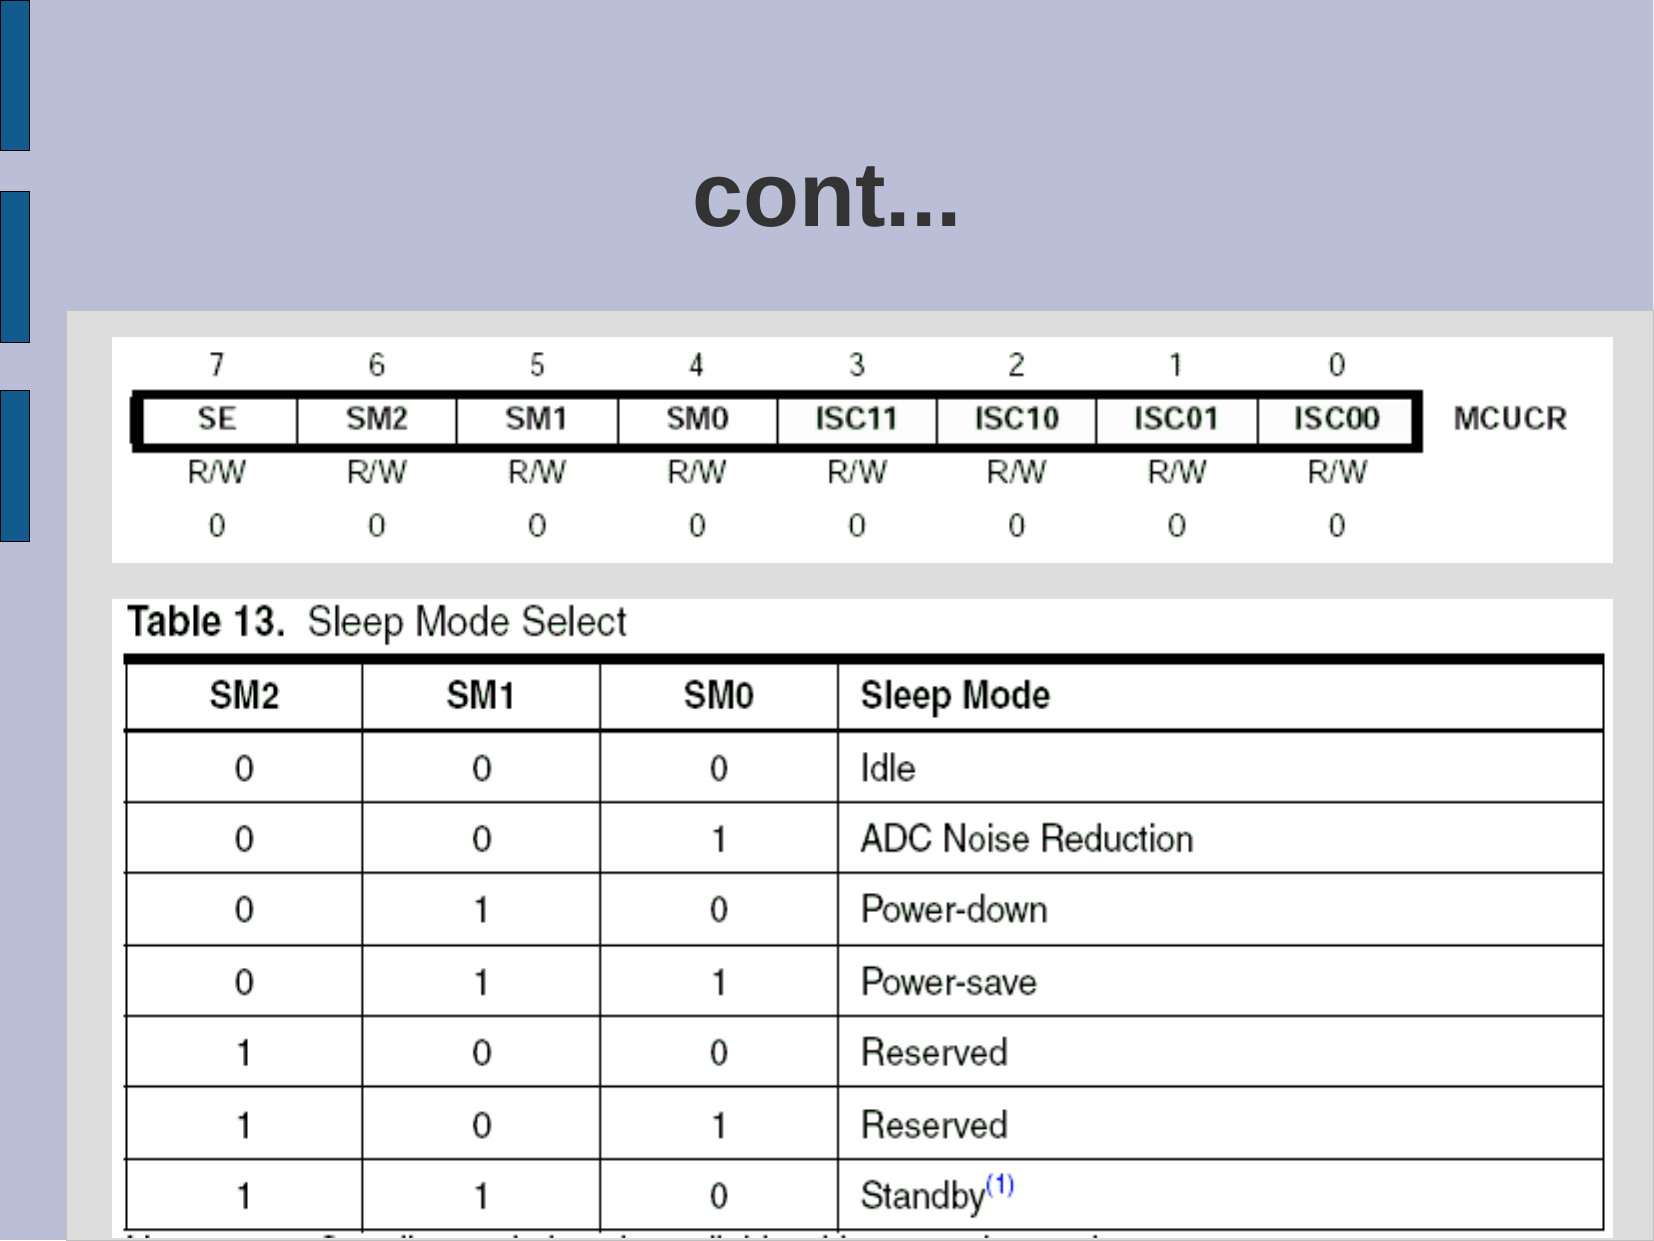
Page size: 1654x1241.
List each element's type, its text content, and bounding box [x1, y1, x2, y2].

title cont... [121, 91, 1534, 299]
picture [112, 337, 1613, 563]
picture [112, 599, 1613, 1238]
